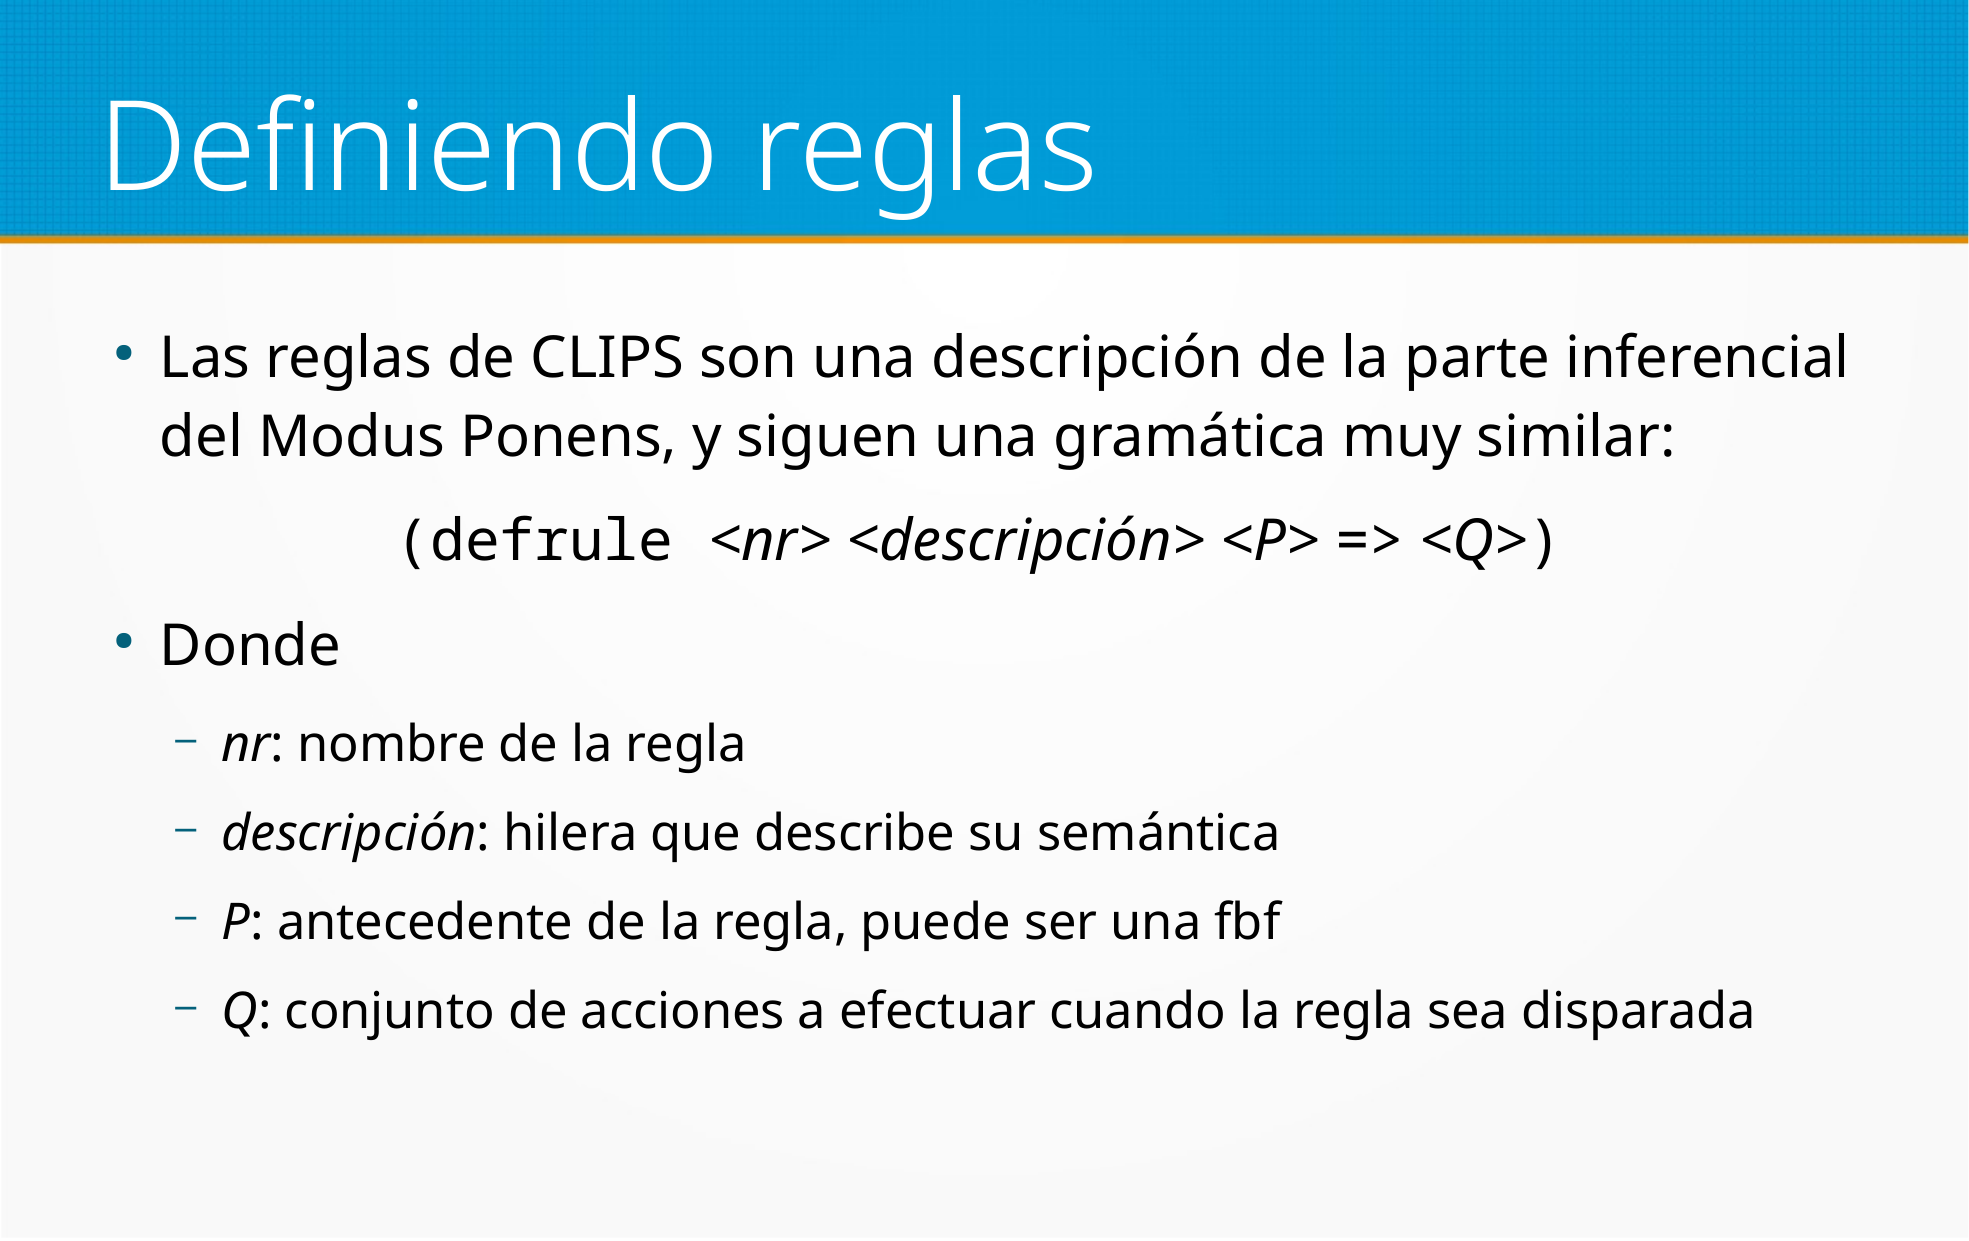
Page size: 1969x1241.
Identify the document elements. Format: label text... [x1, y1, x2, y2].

picture [0, 233, 1969, 1241]
title Definiendo reglas [98, 19, 1870, 227]
list Las reglas de CLIPS son una descripción de la parte inferencial del Modus Ponens, y siguen una gramática muy similar: (defrule <nr> <descripción> <P> => <Q>) Donde nr: nombre de la regla descripción: hilera que describe su semántica P: antecedente de la regla, puede ser una fbf Q: conjunto de acciones a efectuar cuando la regla sea disparada [98, 315, 1861, 1081]
